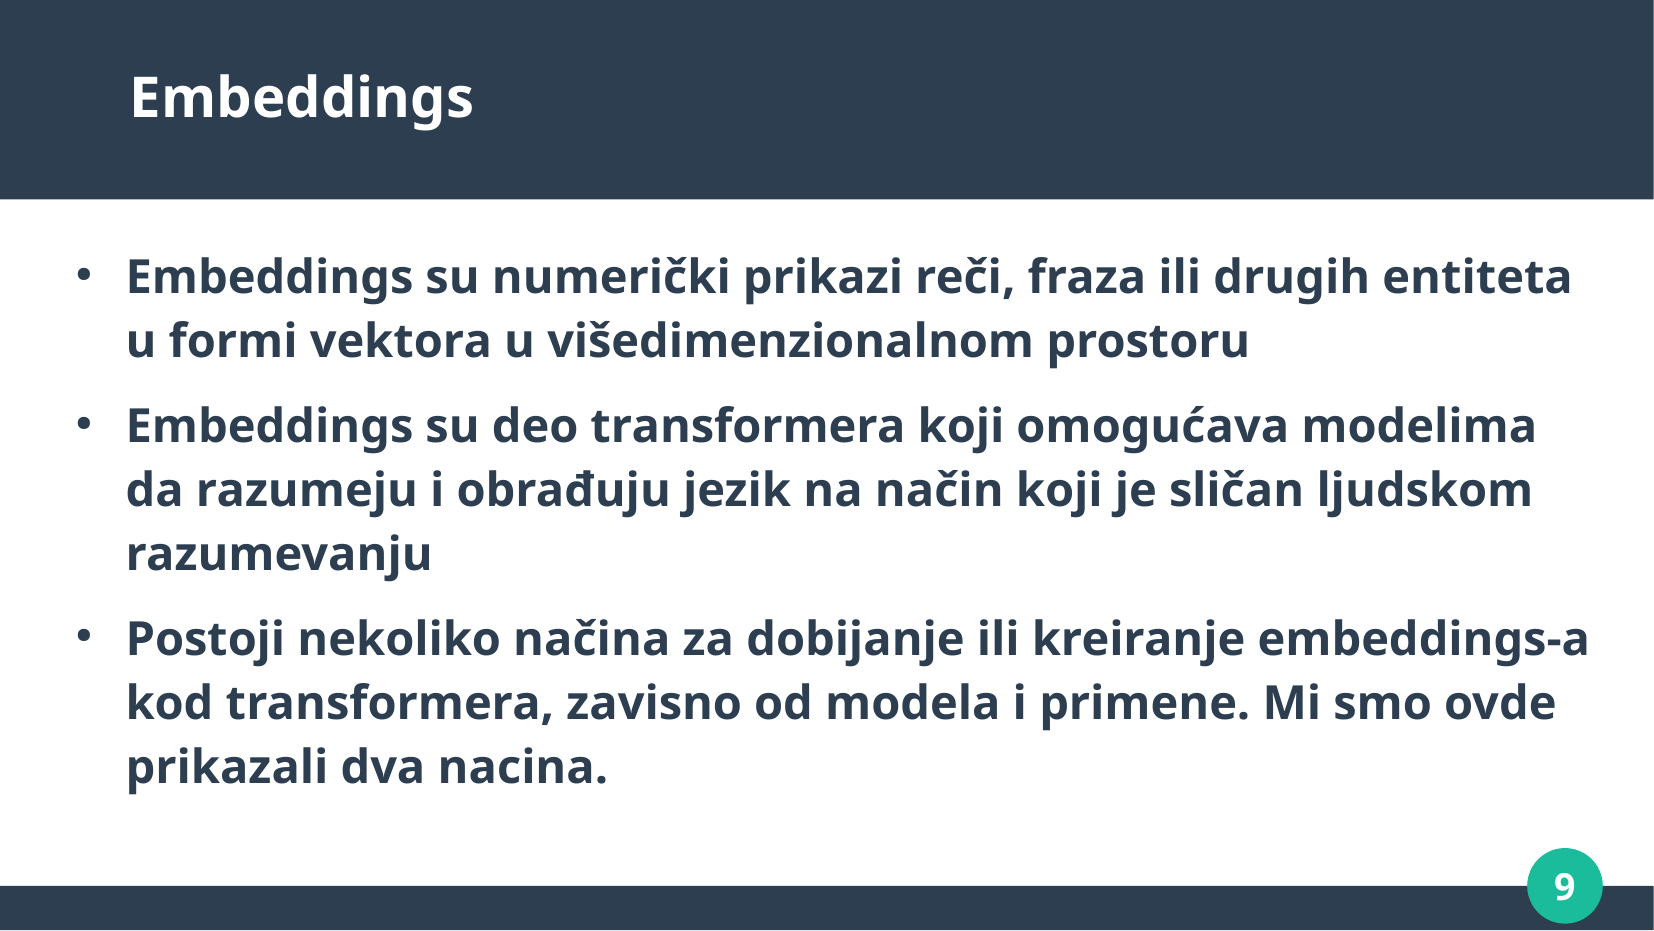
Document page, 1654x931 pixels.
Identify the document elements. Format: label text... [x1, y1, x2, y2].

list Embeddings su numerički prikazi reči, fraza ili drugih entiteta u formi vektora u višedimenzionalnom prostoru Embeddings su deo transformera koji omogućava modelima da razumeju i obrađuju jezik na način koji je sličan ljudskom razumevanju Postoji nekoliko načina za dobijanje ili kreiranje embeddings-a kod transformera, zavisno od modela i primene. Mi smo ovde prikazali dva nacina. [59, 243, 1595, 864]
title Embeddings [59, 37, 1595, 155]
